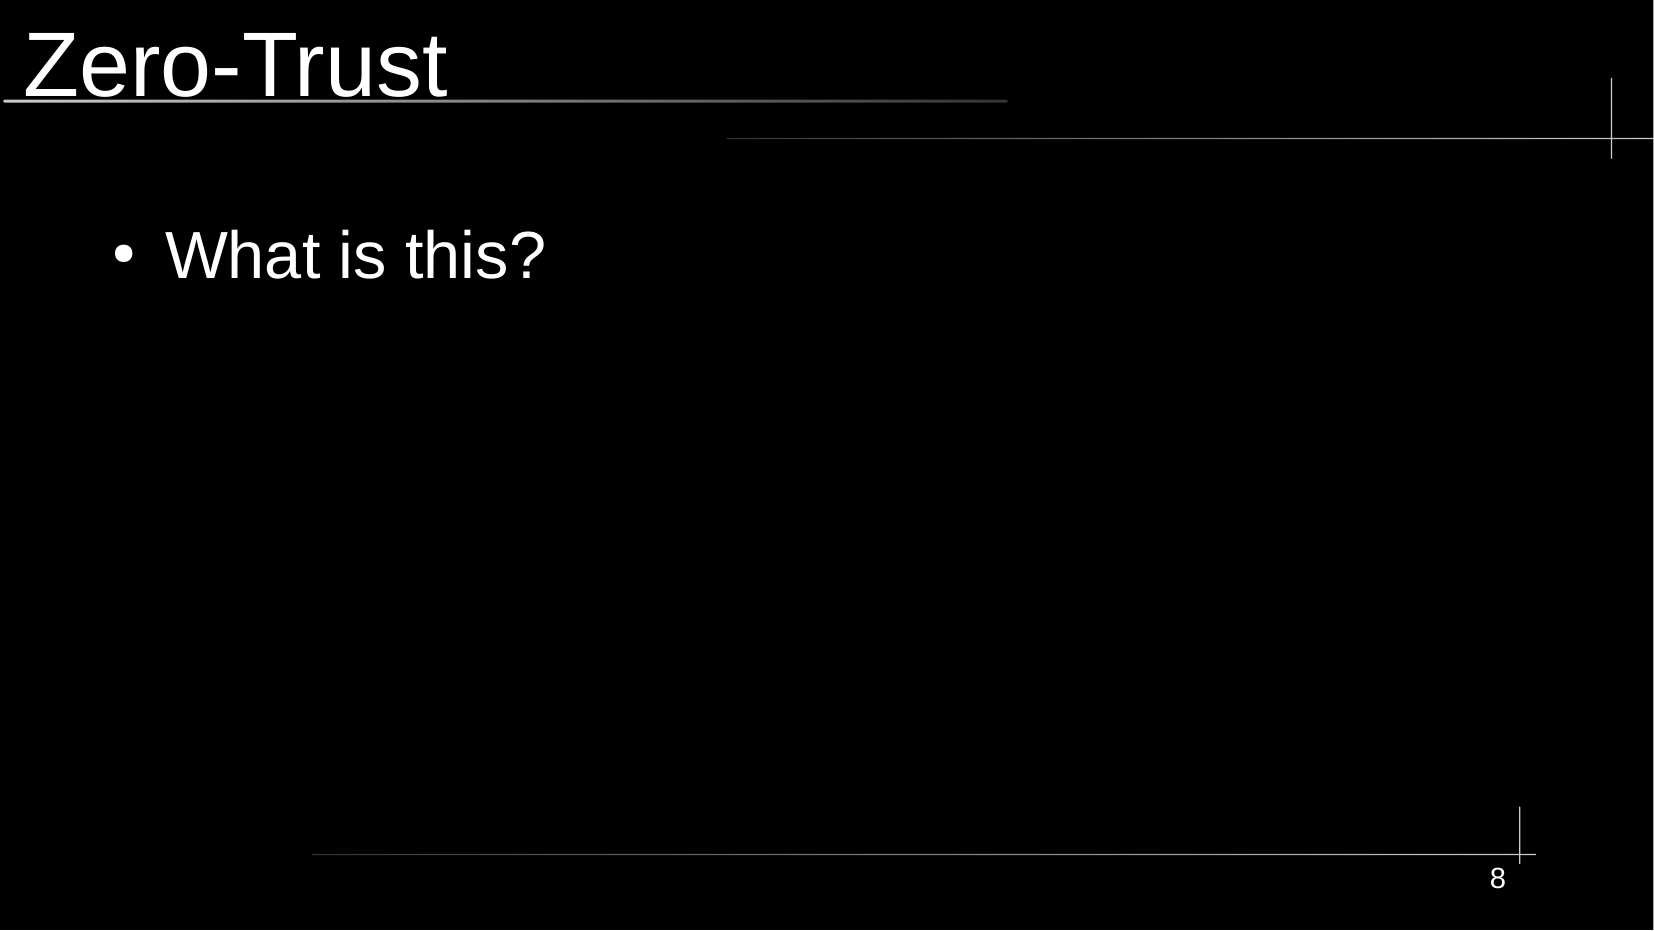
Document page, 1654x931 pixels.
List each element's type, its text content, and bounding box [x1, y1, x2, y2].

list What is this? [94, 217, 1583, 921]
title Zero-Trust [23, 11, 1589, 119]
